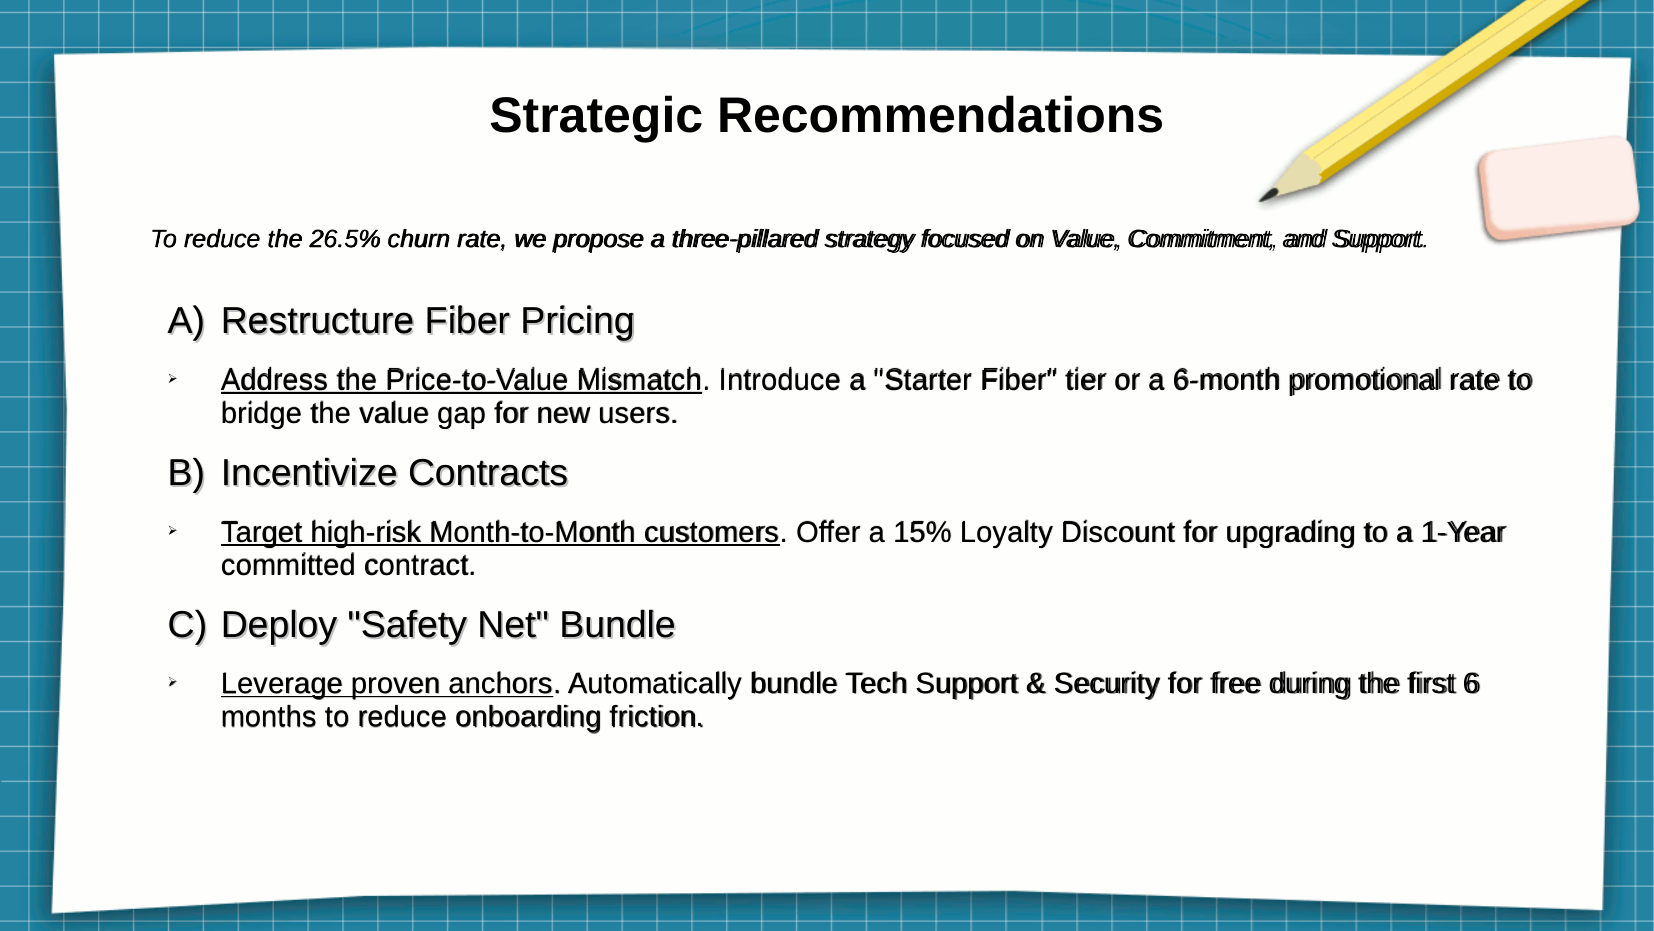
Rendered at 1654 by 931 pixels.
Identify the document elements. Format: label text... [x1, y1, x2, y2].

list To reduce the 26.5% churn rate, we propose a three-pillared strategy focused on Value, Commitment, and Support. [150, 225, 1530, 301]
picture [0, 0, 1654, 931]
title Strategic Recommendations [82, 37, 1571, 193]
list Restructure Fiber Pricing Address the Price-to-Value Mismatch. Introduce a "Starter Fiber" tier or a 6-month promotional rate to bridge the value gap for new users. Incentivize Contracts Target high-risk Month-to-Month customers. Offer a 15% Loyalty Discount for upgrading to a 1-Year committed contract. Deploy "Safety Net" Bundle Leverage proven anchors. Automatically bundle Tech Support & Security for free during the first 6 months to reduce onboarding friction. [150, 300, 1538, 863]
